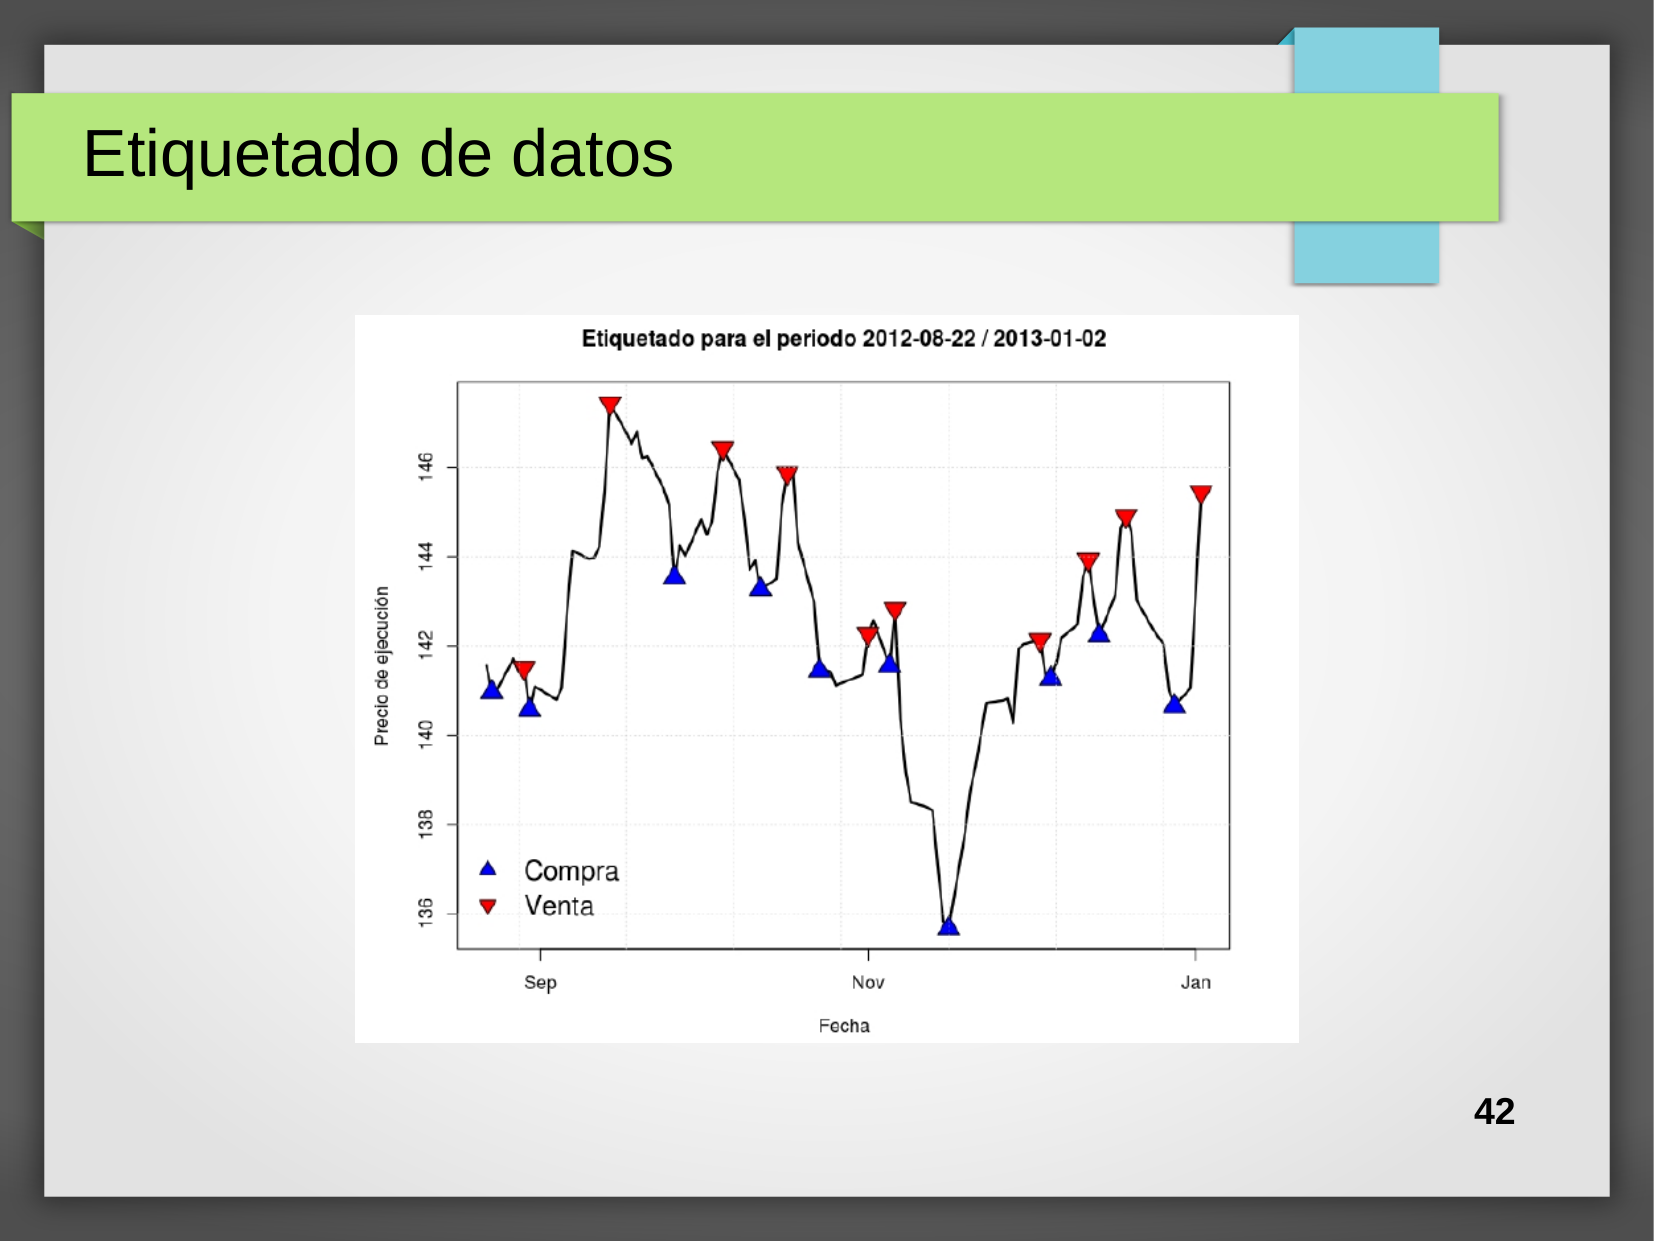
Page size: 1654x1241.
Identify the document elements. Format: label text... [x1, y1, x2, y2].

text_box <number> [1459, 1083, 1654, 1154]
title Etiquetado de datos [82, 79, 1501, 229]
picture [0, 0, 1654, 1241]
